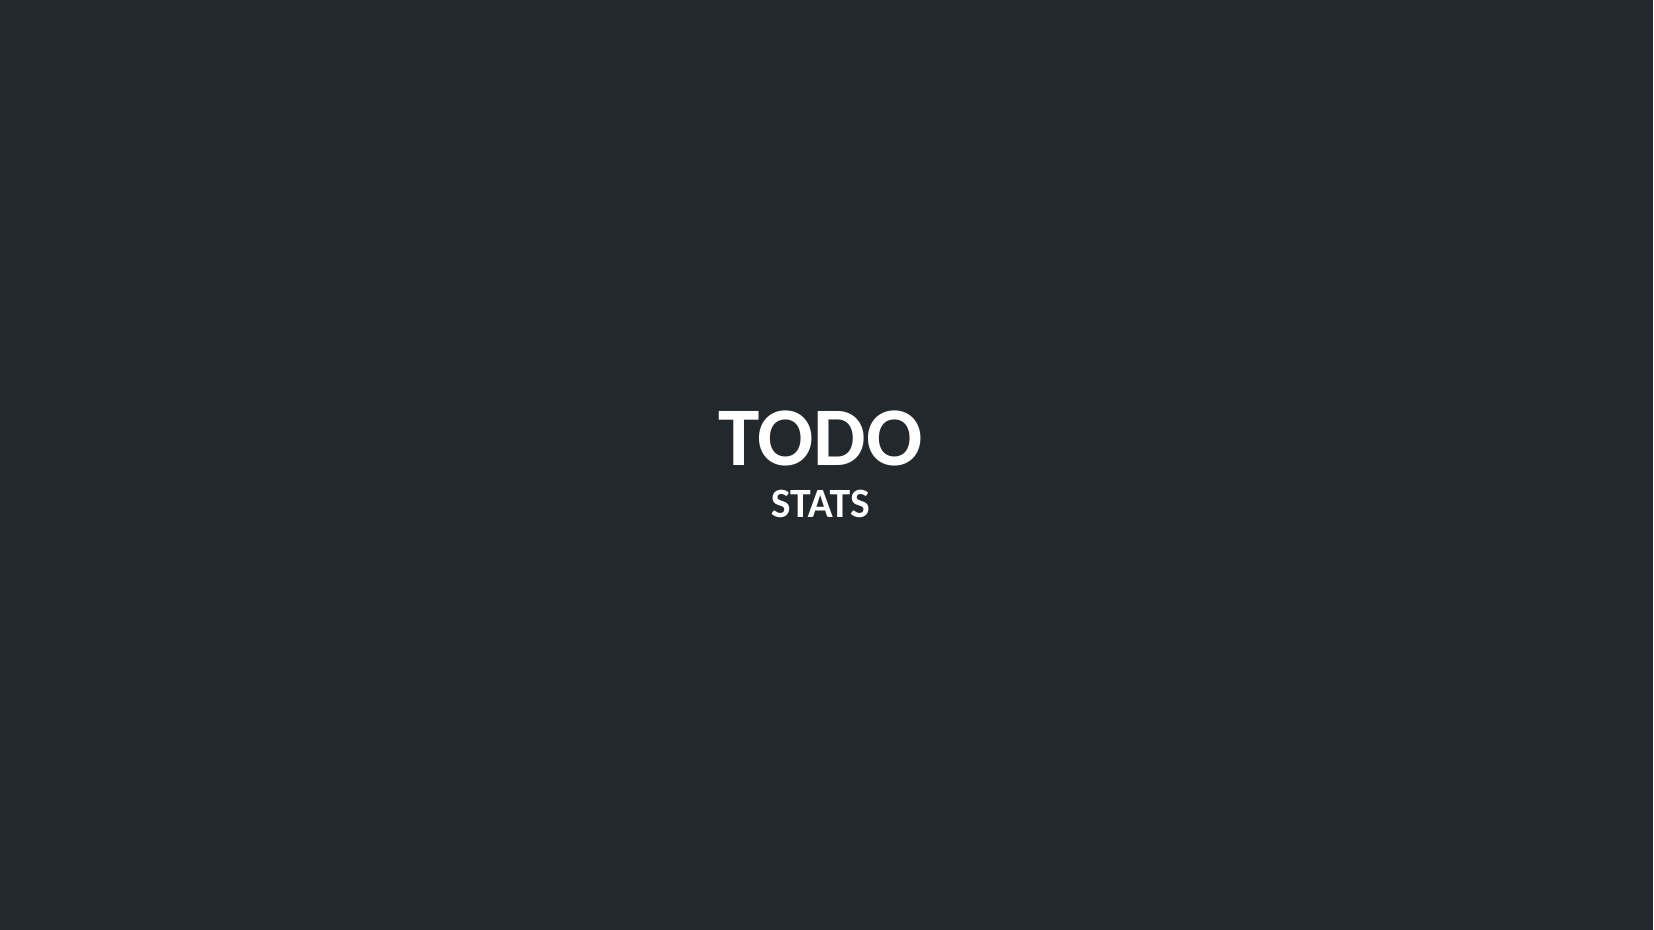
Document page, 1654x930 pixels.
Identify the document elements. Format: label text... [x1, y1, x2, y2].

text_box TODO STATS [703, 395, 950, 535]
